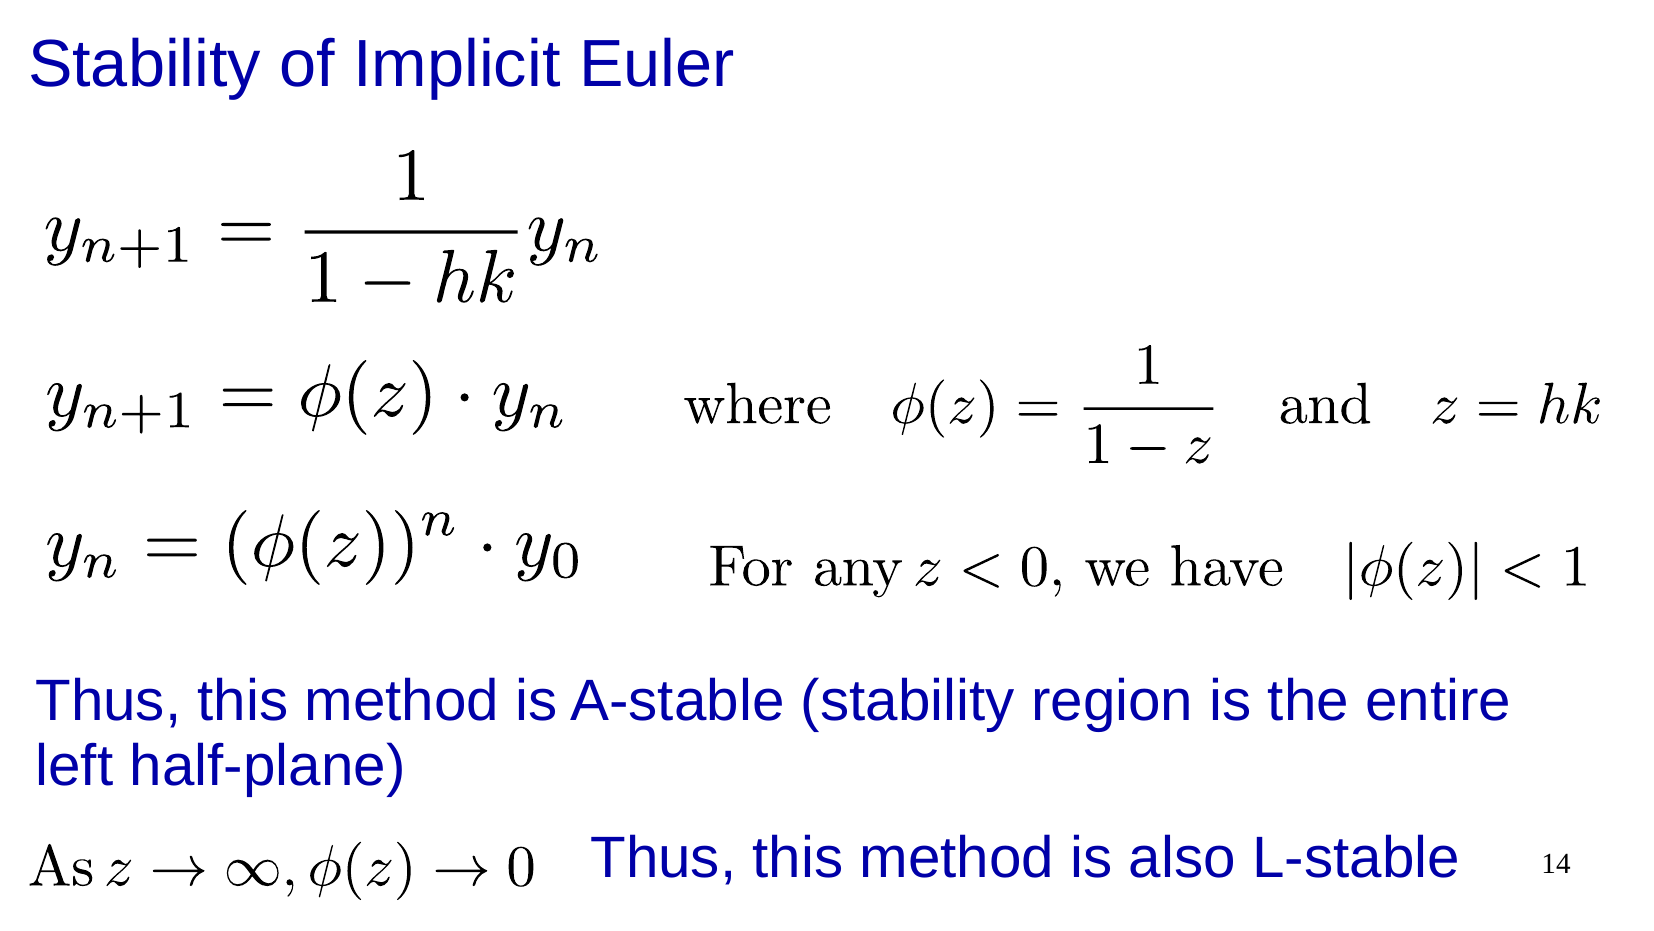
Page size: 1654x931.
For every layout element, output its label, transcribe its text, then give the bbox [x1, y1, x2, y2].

title Stability of Implicit Euler [28, 21, 1626, 106]
text_box [27, 841, 536, 901]
text_box [683, 345, 1603, 468]
text_box [45, 360, 565, 435]
text_box [43, 150, 601, 308]
list Thus, this method is also L-stable [590, 825, 1621, 908]
list Thus, this method is A-stable (stability region is the entire left half-plane) [35, 667, 1591, 886]
text_box [708, 541, 1591, 601]
text_box [45, 510, 581, 585]
